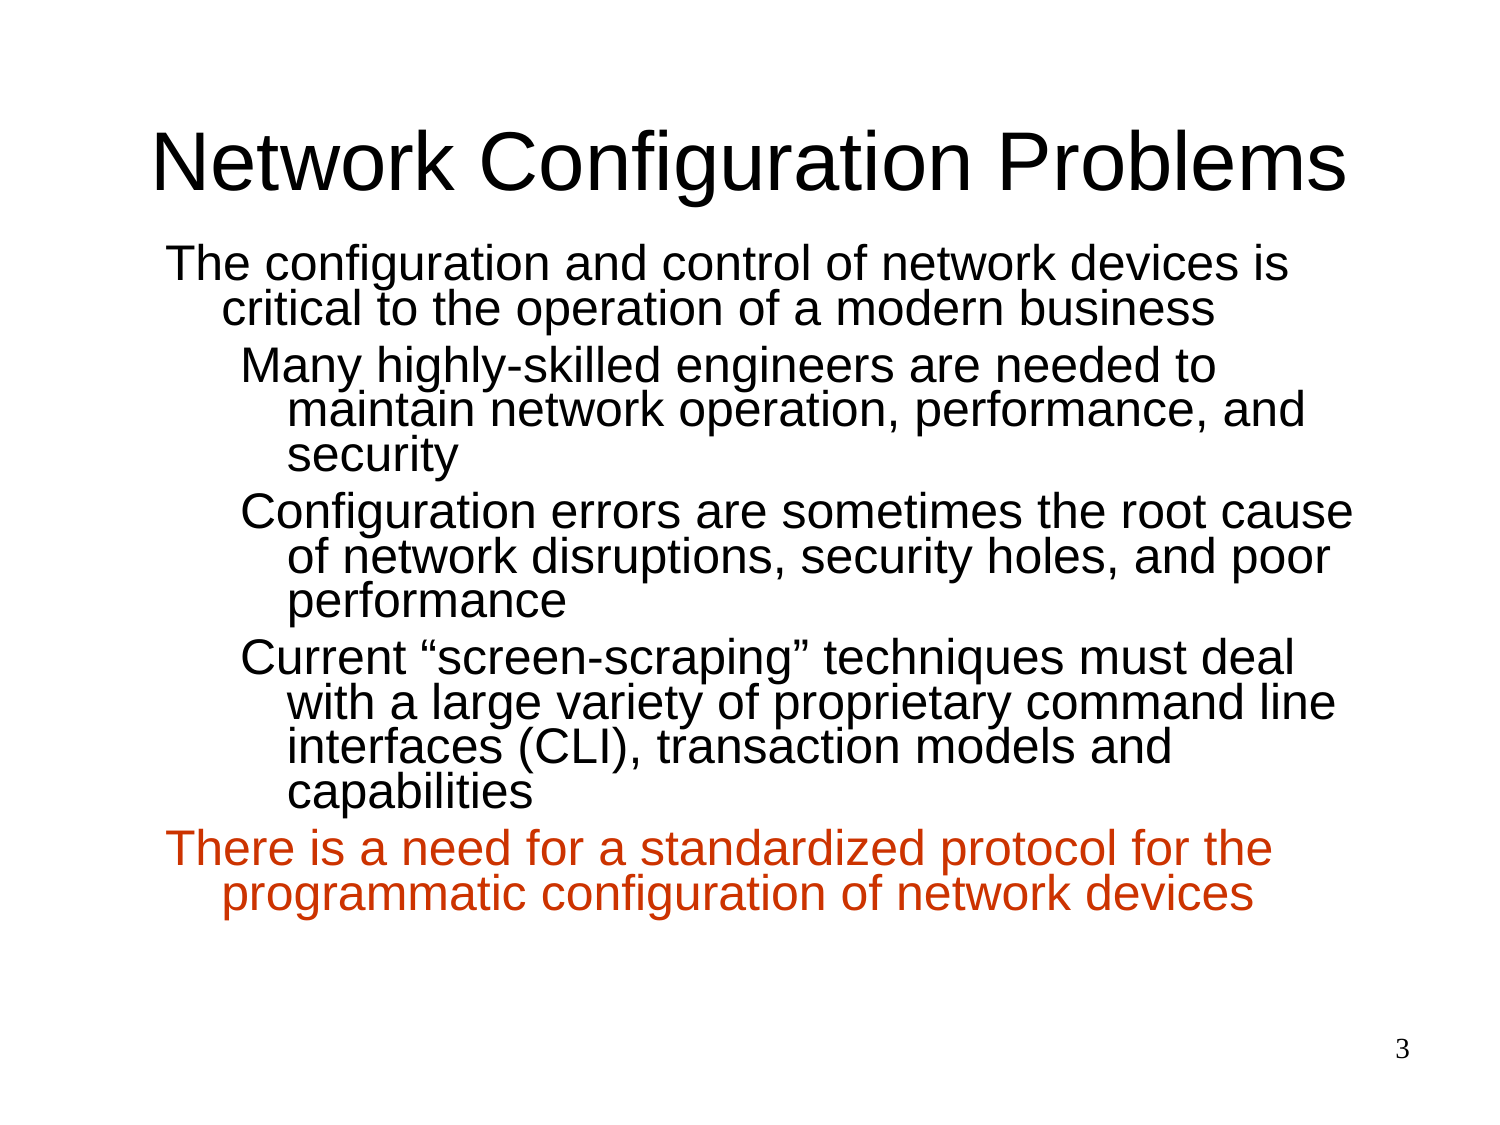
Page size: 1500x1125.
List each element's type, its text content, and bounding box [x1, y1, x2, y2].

title Network Configuration Problems [75, 61, 1426, 216]
list The configuration and control of network devices is critical to the operation of a modern business Many highly-skilled engineers are needed to maintain network operation, performance, and security Configuration errors are sometimes the root cause of network disruptions, security holes, and poor performance Current “screen-scraping” techniques must deal with a large variety of proprietary command line interfaces (CLI), transaction models and capabilities There is a need for a standardized protocol for the programmatic configuration of network devices [149, 237, 1400, 976]
